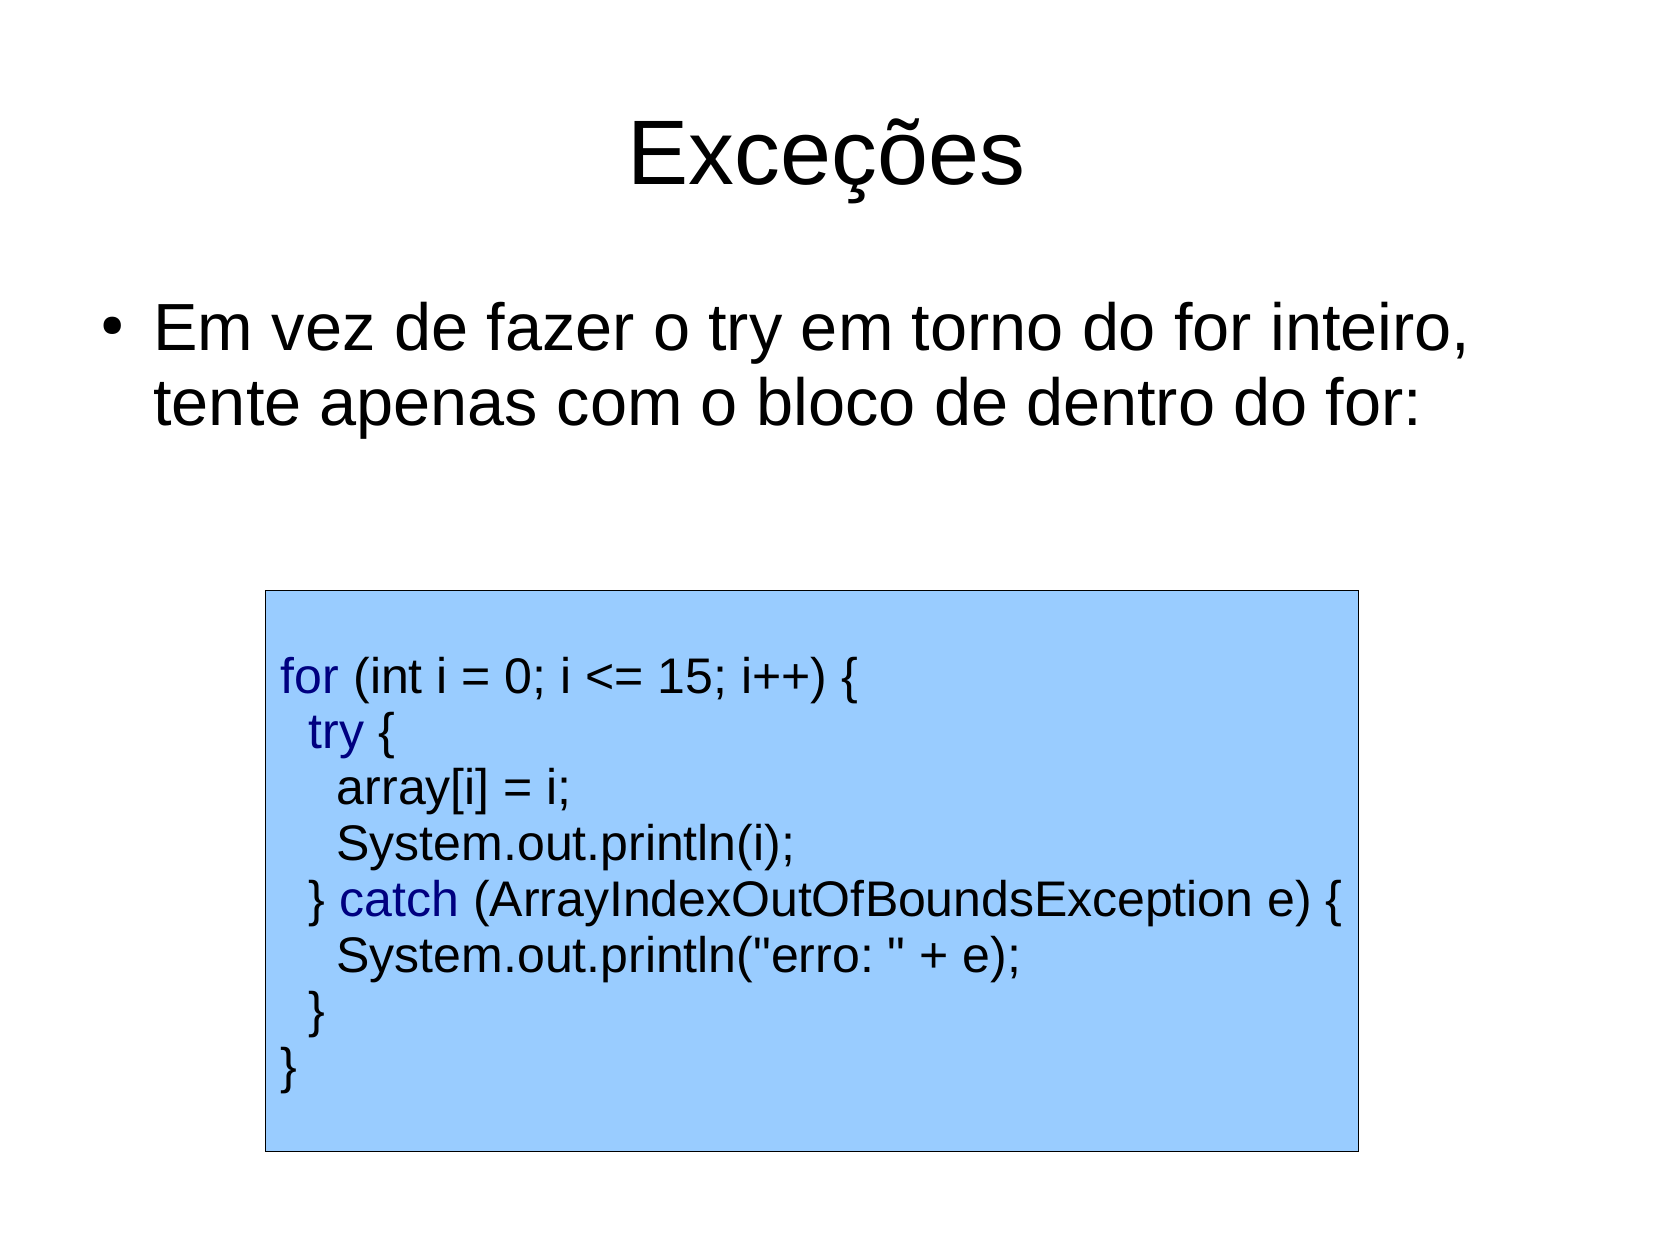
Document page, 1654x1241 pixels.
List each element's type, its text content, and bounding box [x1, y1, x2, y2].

title Exceções [82, 49, 1571, 257]
list Em vez de fazer o try em torno do for inteiro, tente apenas com o bloco de dentro do for: [82, 290, 1571, 1109]
text_box for (int i = 0; i <= 15; i++) { try { array[i] = i; System.out.println(i); } catch (ArrayIndexOutOfBoundsException e) { System.out.println("erro: " + e); } } [265, 590, 1359, 1152]
